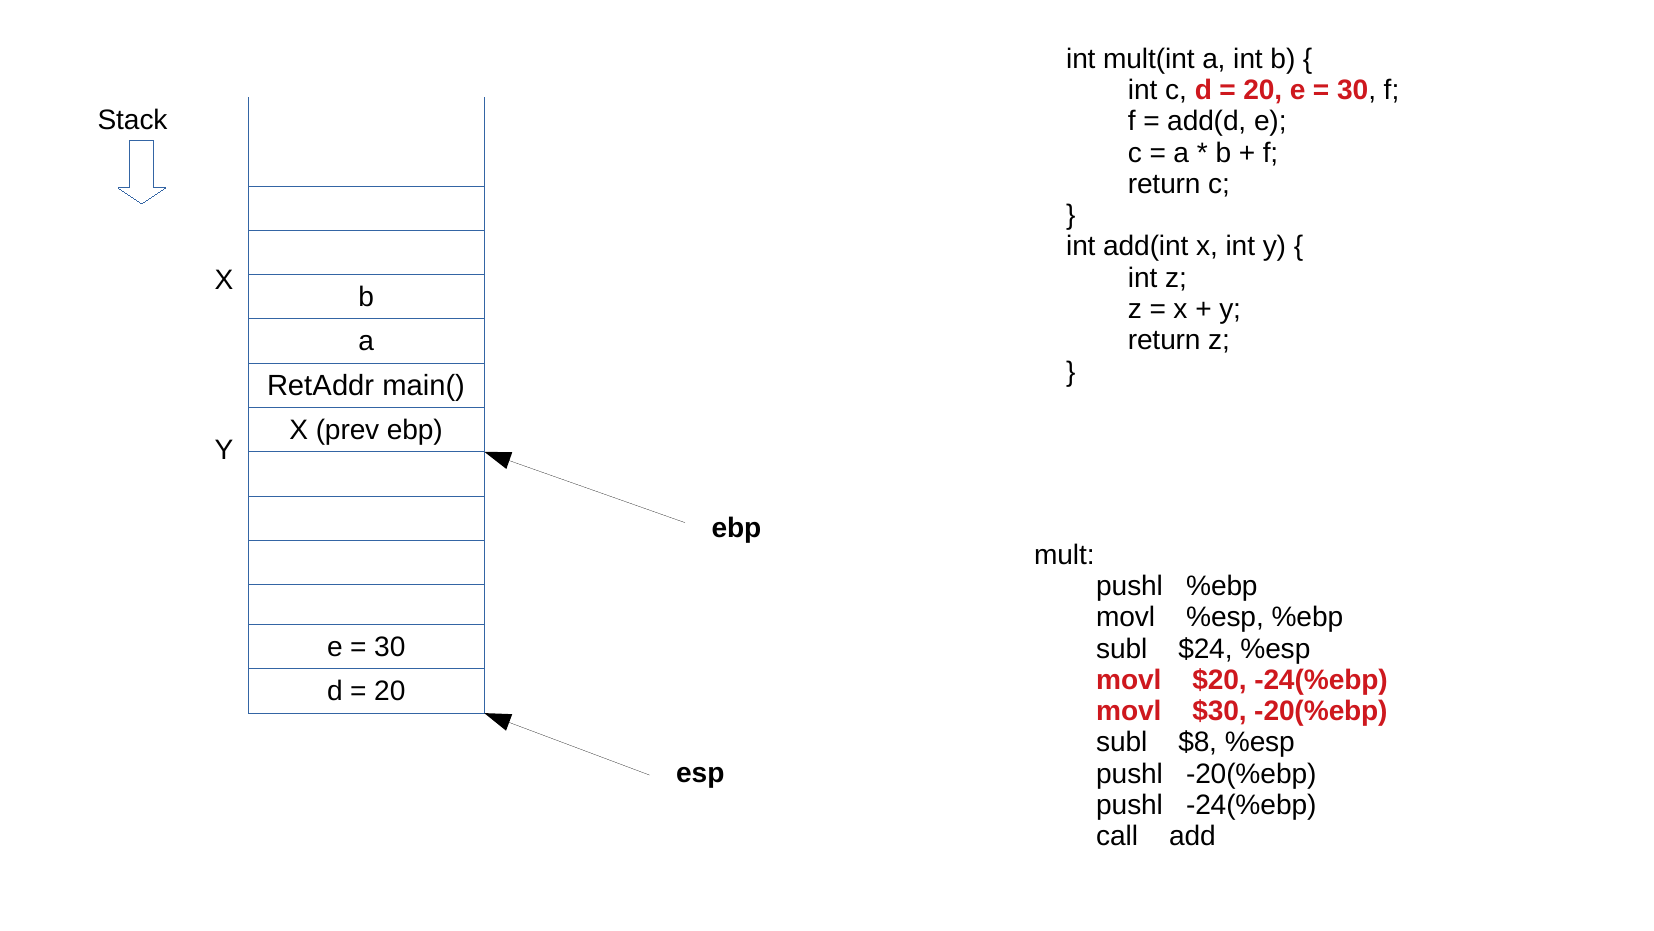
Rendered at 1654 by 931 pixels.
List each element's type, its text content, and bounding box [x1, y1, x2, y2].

text_box ebp [696, 504, 827, 552]
text_box RetAddr main() [248, 363, 485, 407]
text_box b [248, 274, 485, 318]
text_box mult: pushl %ebp movl %esp, %ebp subl $24, %esp movl $20, -24(%ebp) movl $30, -20(%ebp) subl $8, %esp pushl -20(%ebp) pushl -24(%ebp) call add [1019, 531, 1583, 921]
text_box X (prev ebp) [248, 407, 485, 451]
text_box e = 30 [248, 624, 485, 669]
text_box esp [661, 750, 792, 797]
text_box X [141, 256, 249, 304]
text_box Stack [82, 97, 213, 144]
text_box a [248, 318, 485, 363]
text_box int mult(int a, int b) { int c, d = 20, e = 30, f; f = add(d, e); c = a * b + f; return c; } int add(int x, int y) { int z; z = x + y; return z; } [1051, 35, 1583, 425]
text_box d = 20 [248, 669, 485, 714]
text_box Y [141, 426, 249, 473]
